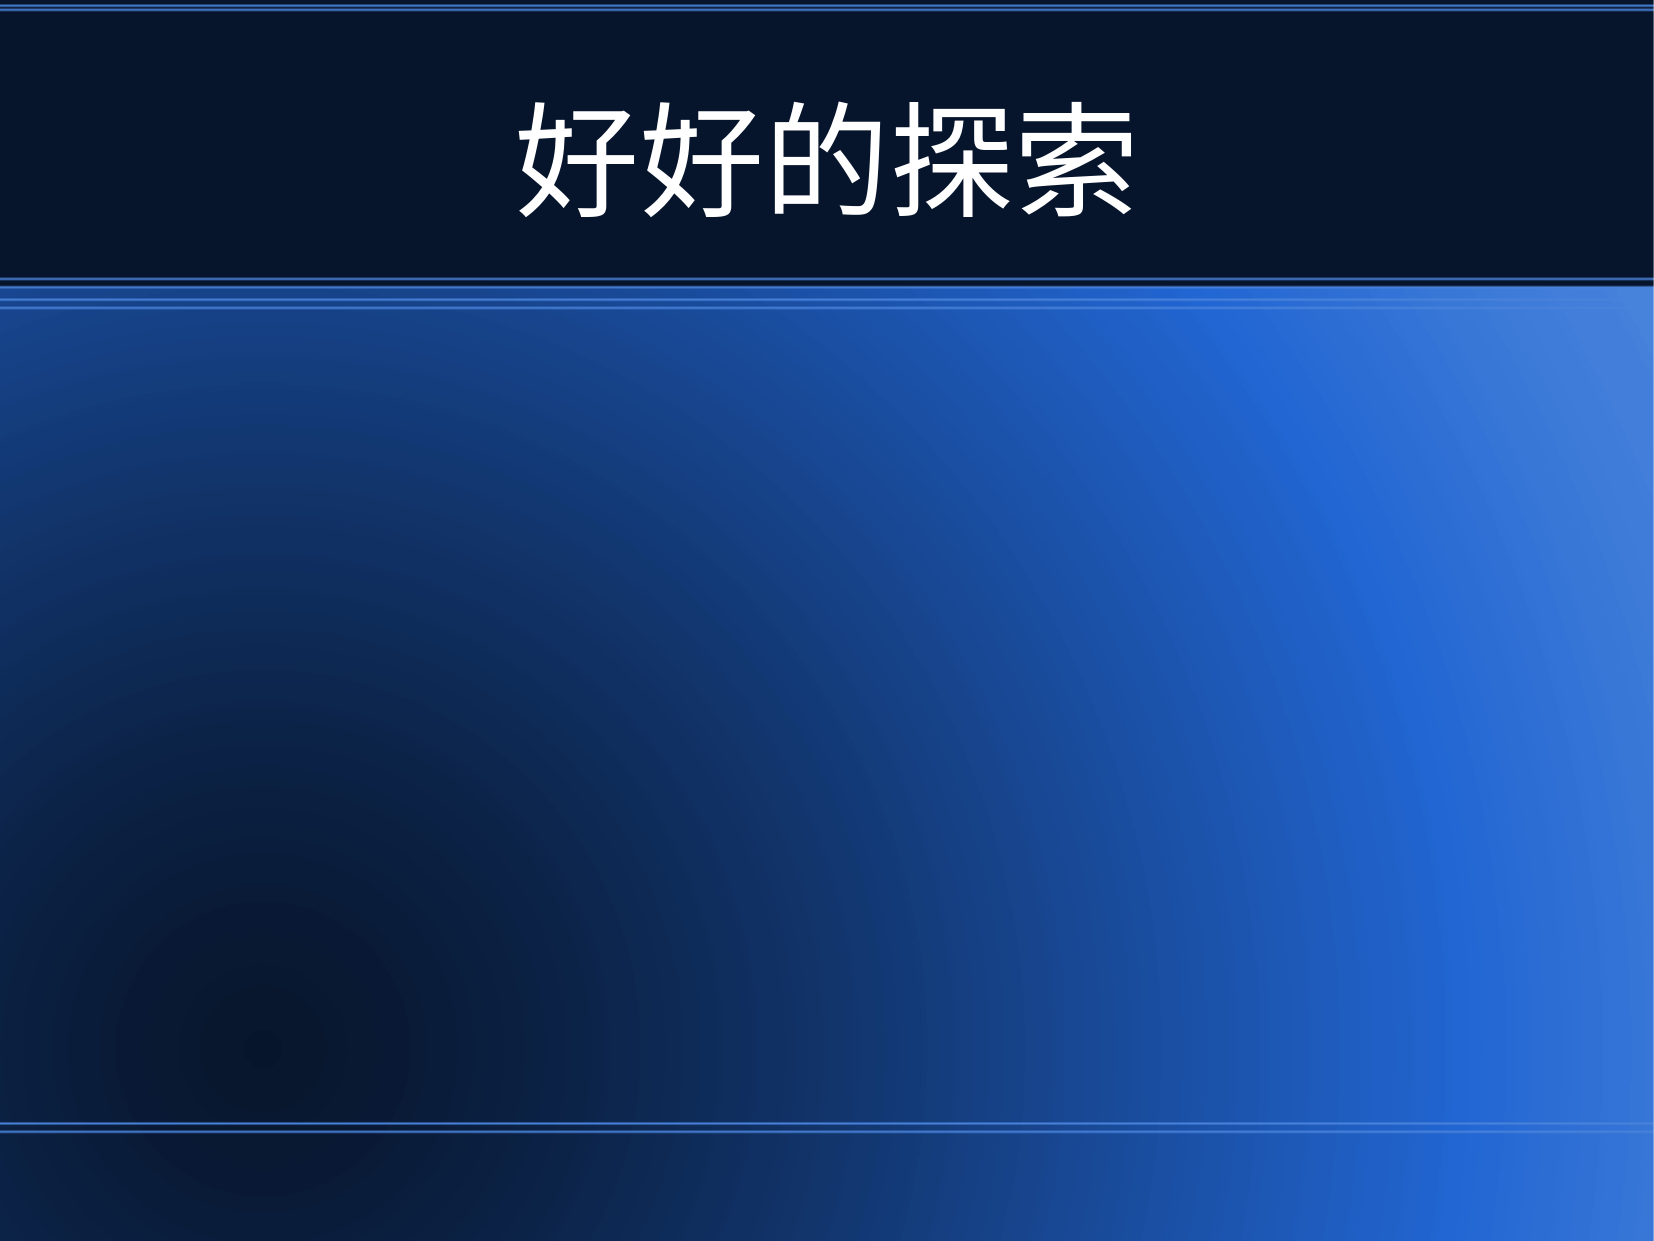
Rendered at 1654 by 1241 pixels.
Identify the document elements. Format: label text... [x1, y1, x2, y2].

title 好好的探索 [82, 49, 1571, 257]
picture [0, 0, 1654, 1241]
